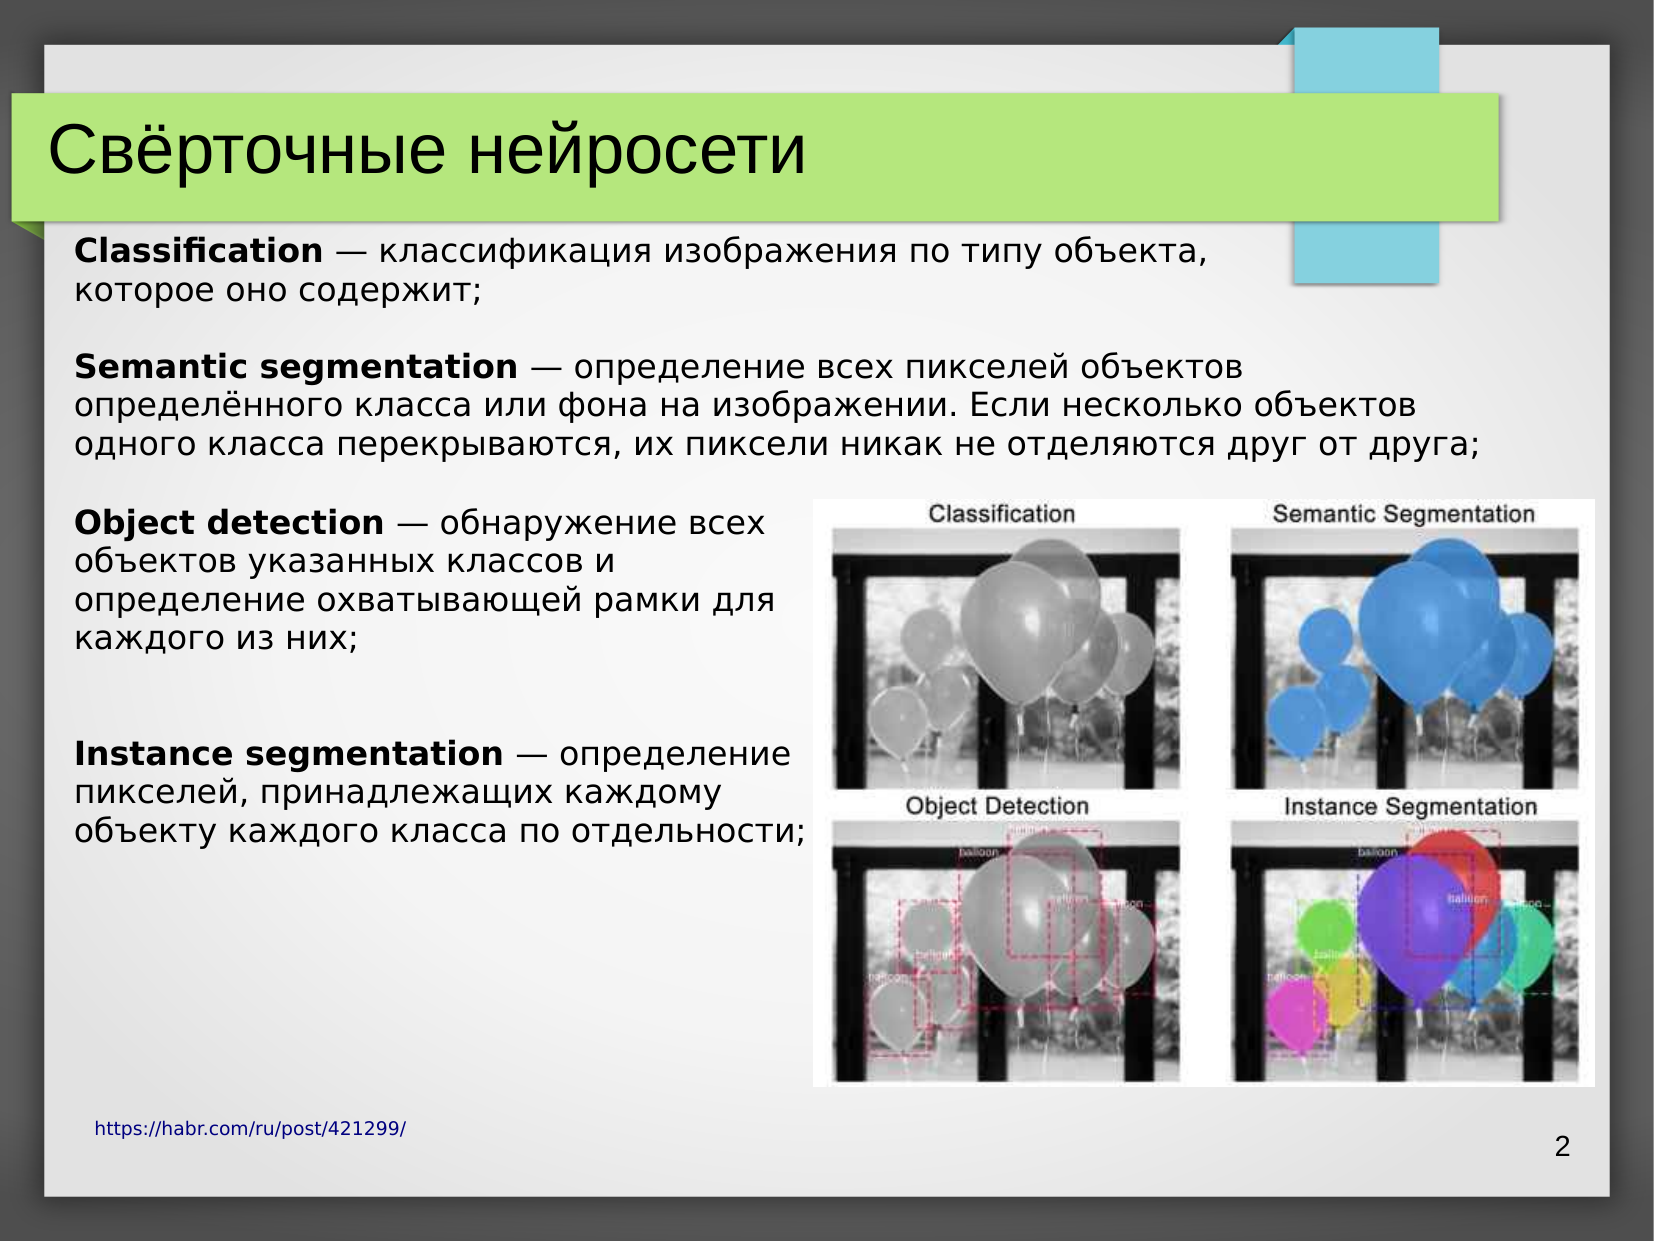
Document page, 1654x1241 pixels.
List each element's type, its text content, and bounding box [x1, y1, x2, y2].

picture [0, 0, 1654, 1241]
title Свёрточные нейросети [47, 96, 1536, 201]
text_box https://habr.com/ru/post/421299/ [79, 1110, 733, 1170]
text_box Classification — классификация изображения по типу объекта, которое оно содержит; Semantic segmentation — определение всех пикселей объектов определённого класса или фона на изображении. Если несколько объектов одного класса перекрываются, их пиксели никак не отделяются друг от друга; [59, 224, 1512, 499]
text_box Object detection — обнаружение всех объектов указанных классов и определение охватывающей рамки для каждого из них; Instance segmentation — определение пикселей, принадлежащих каждому объекту каждого класса по отдельности; [59, 496, 839, 889]
